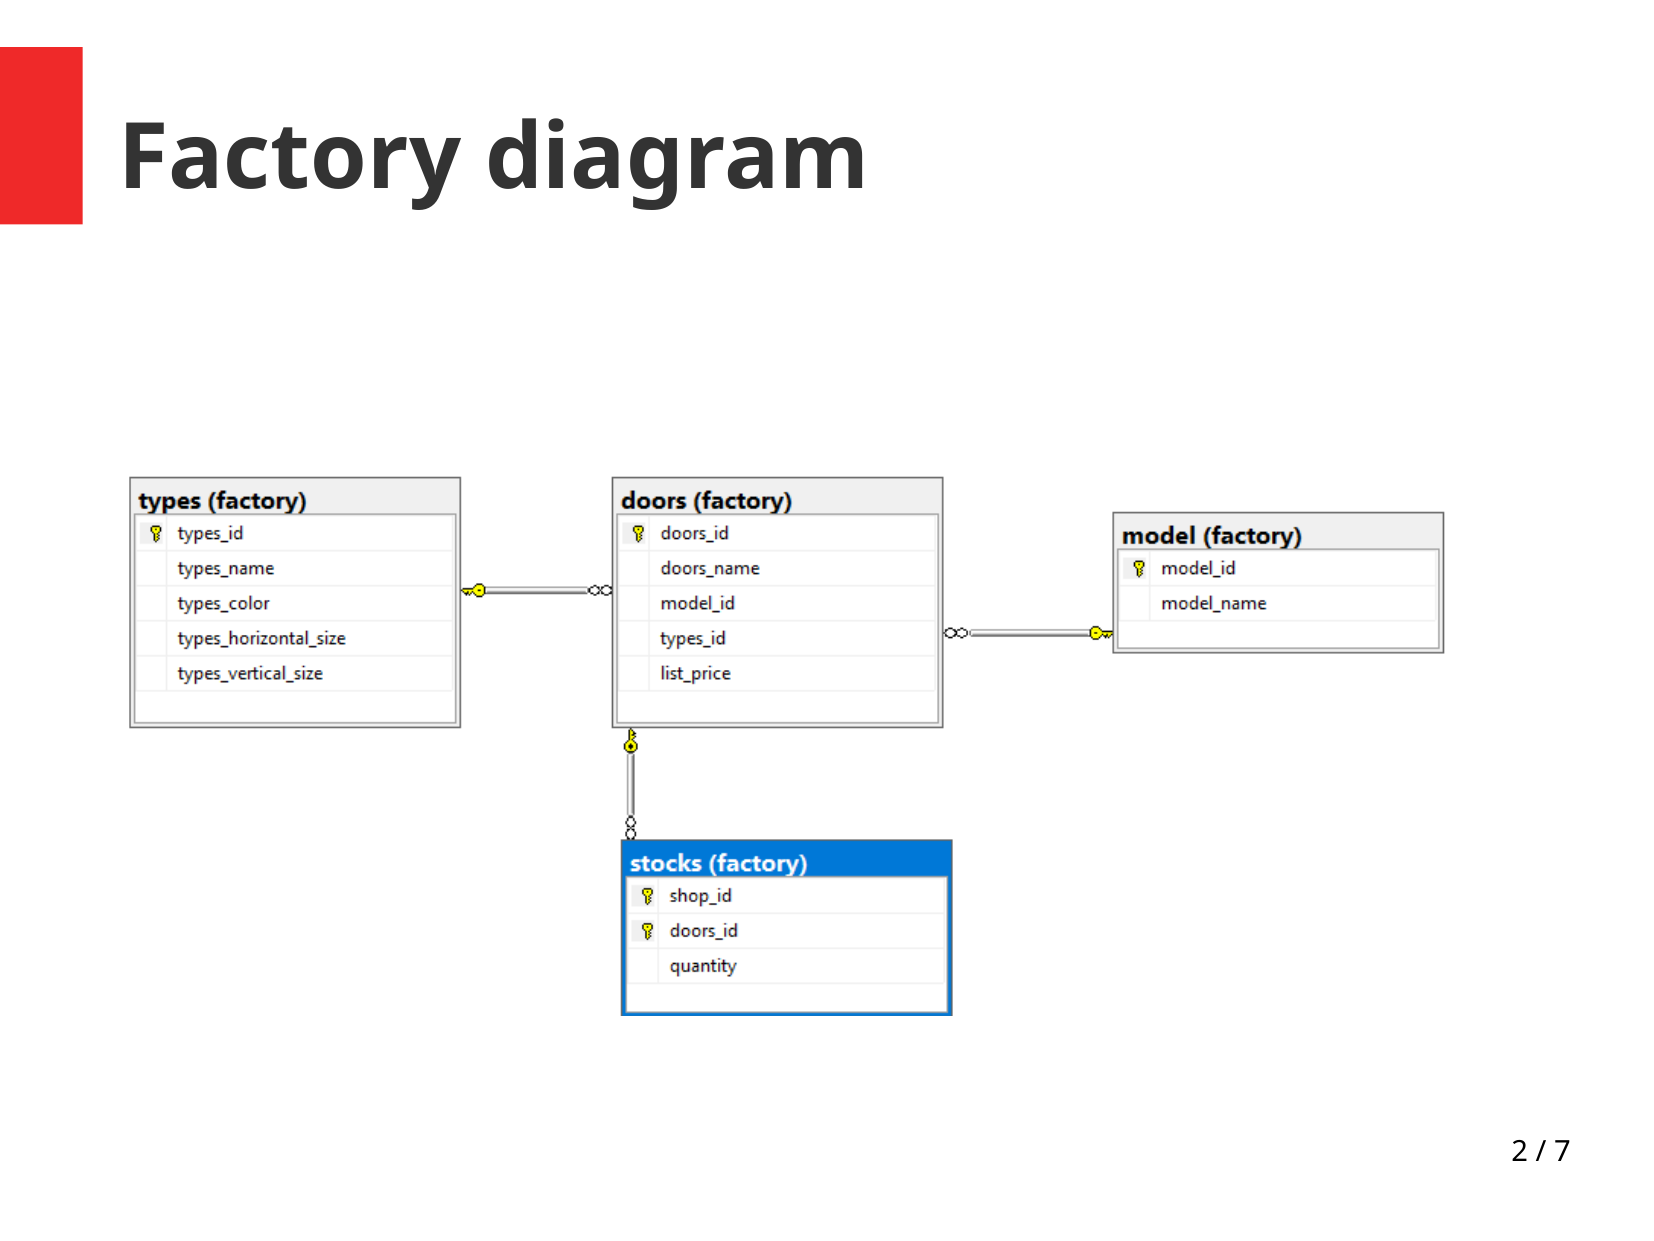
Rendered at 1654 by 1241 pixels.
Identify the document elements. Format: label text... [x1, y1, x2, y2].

picture [121, 354, 1548, 1016]
title Factory diagram [118, 49, 1571, 257]
